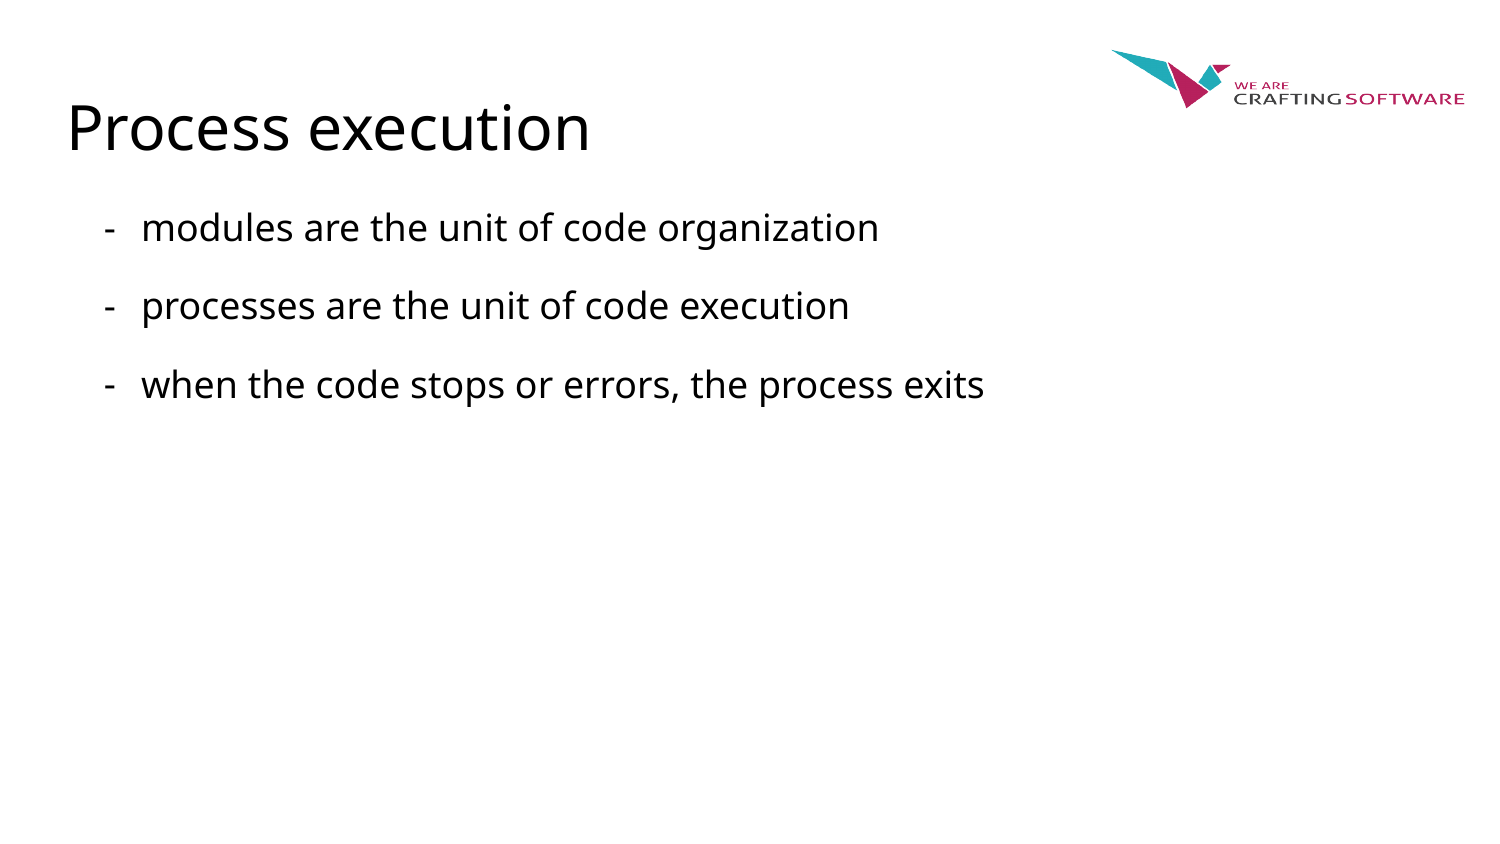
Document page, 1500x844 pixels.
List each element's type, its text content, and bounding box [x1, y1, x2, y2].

list modules are the unit of code organization processes are the unit of code execution when the code stops or errors, the process exits [51, 189, 1449, 750]
picture [1094, 0, 1481, 163]
title Process execution [51, 72, 1449, 167]
